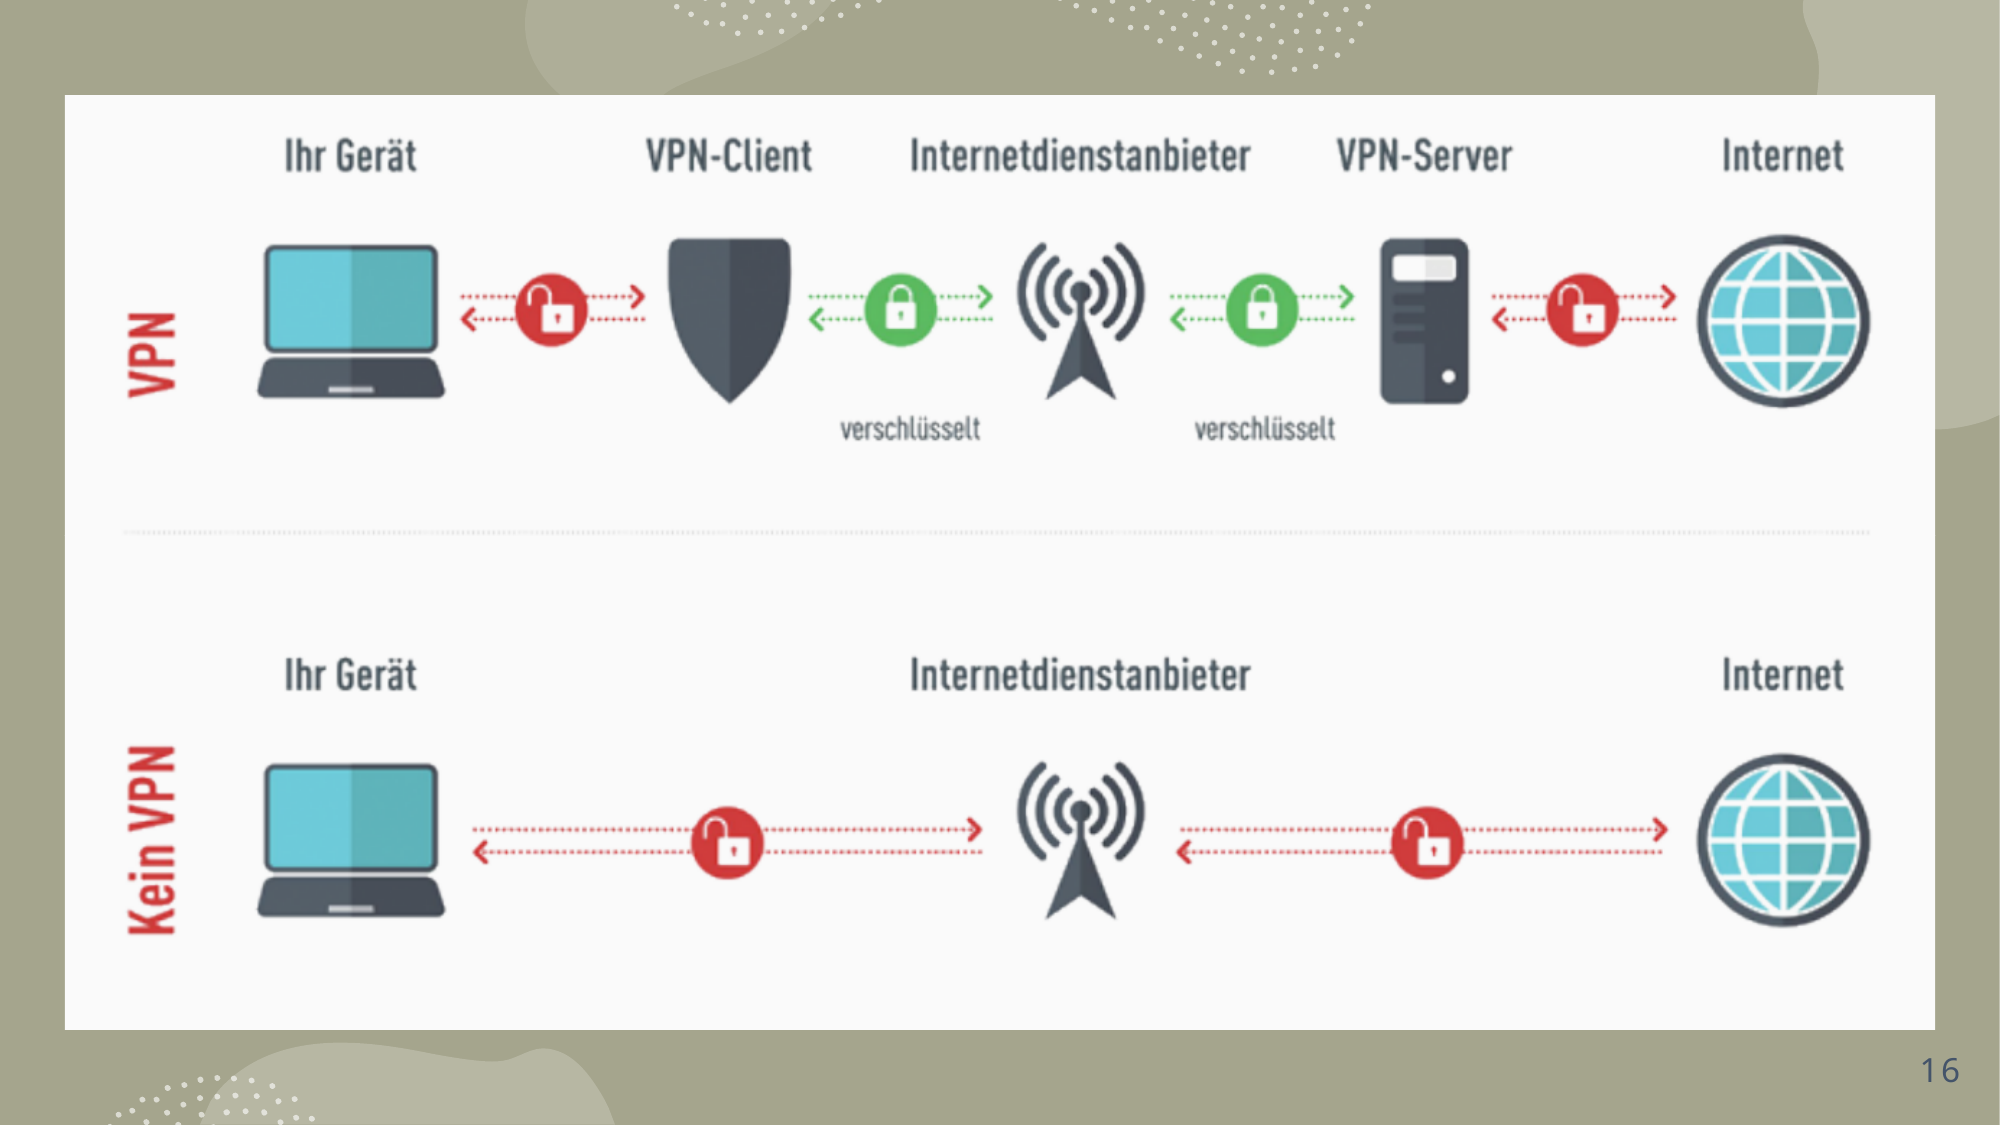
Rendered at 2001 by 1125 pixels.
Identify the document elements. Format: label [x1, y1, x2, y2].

text_box [1887, 1019, 1993, 1125]
picture [64, 95, 1936, 1030]
